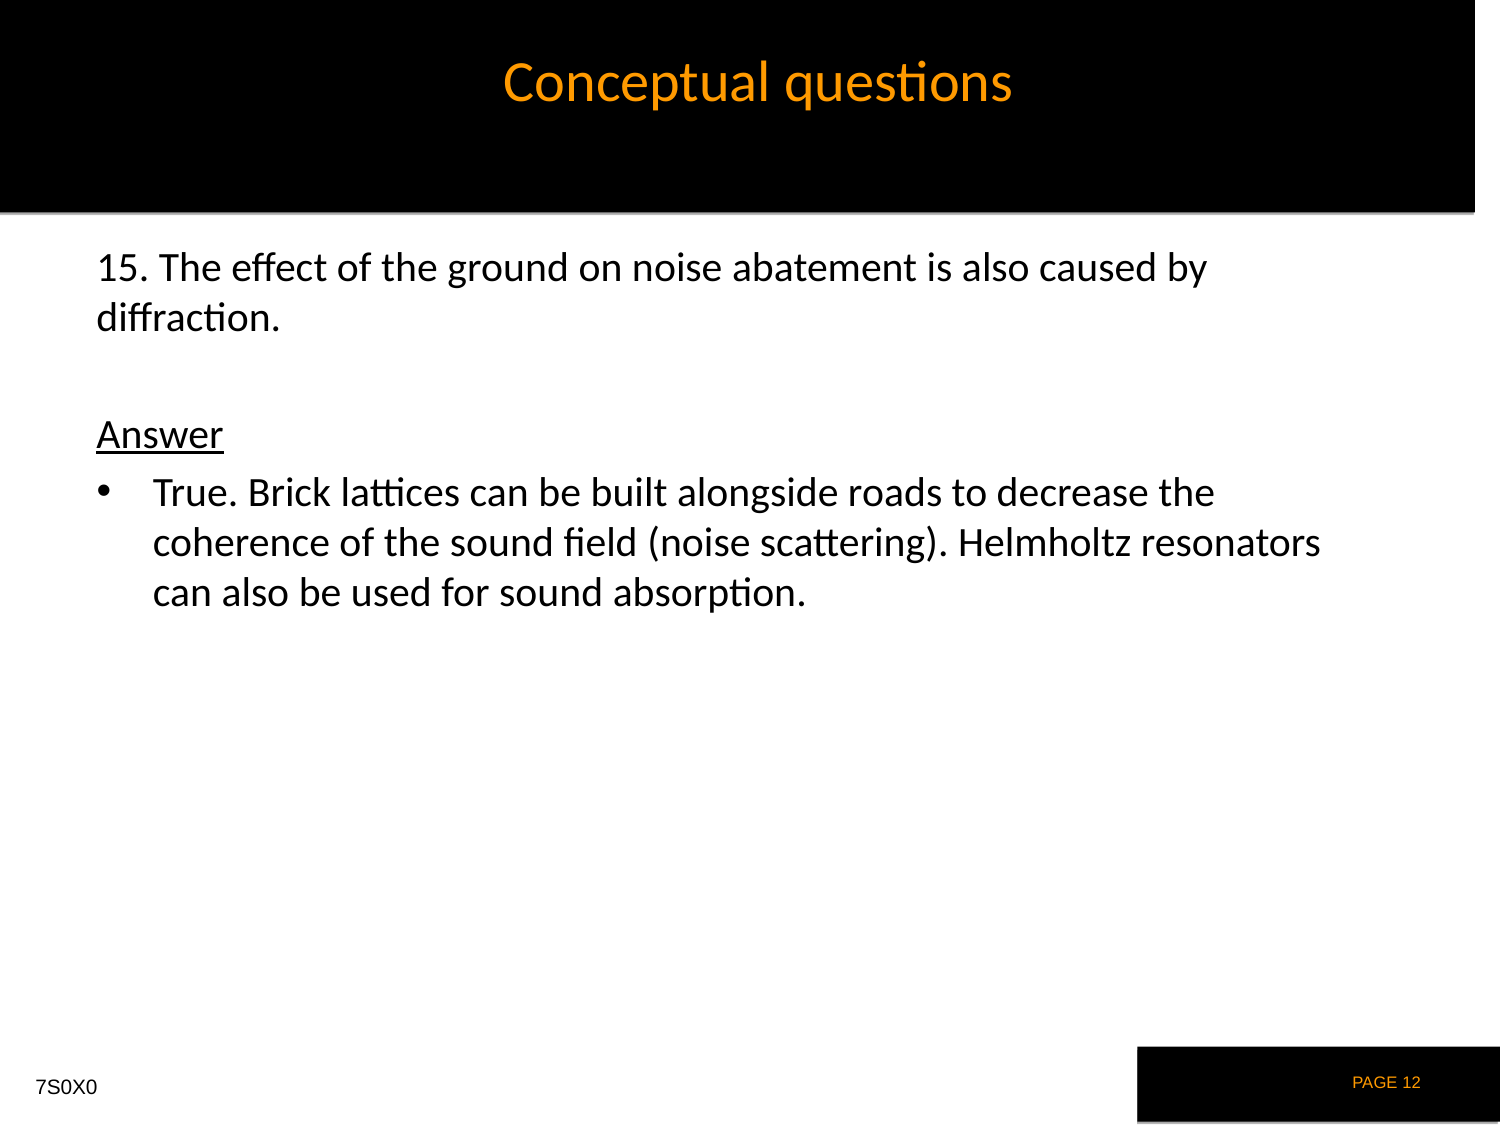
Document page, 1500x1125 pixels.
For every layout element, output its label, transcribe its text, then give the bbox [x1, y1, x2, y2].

title Conceptual questions [100, 35, 1417, 187]
text_box [0, 0, 1475, 213]
text_box [1137, 1046, 1500, 1122]
list 15. The effect of the ground on noise abatement is also caused by diffraction. Answer True. Brick lattices can be built alongside roads to decrease the coherence of the sound field (noise scattering). Helmholtz resonators can also be used for sound absorption. [81, 232, 1394, 419]
text_box PAGE 12 [1352, 1066, 1453, 1098]
text_box 7S0X0 [35, 1070, 626, 1102]
